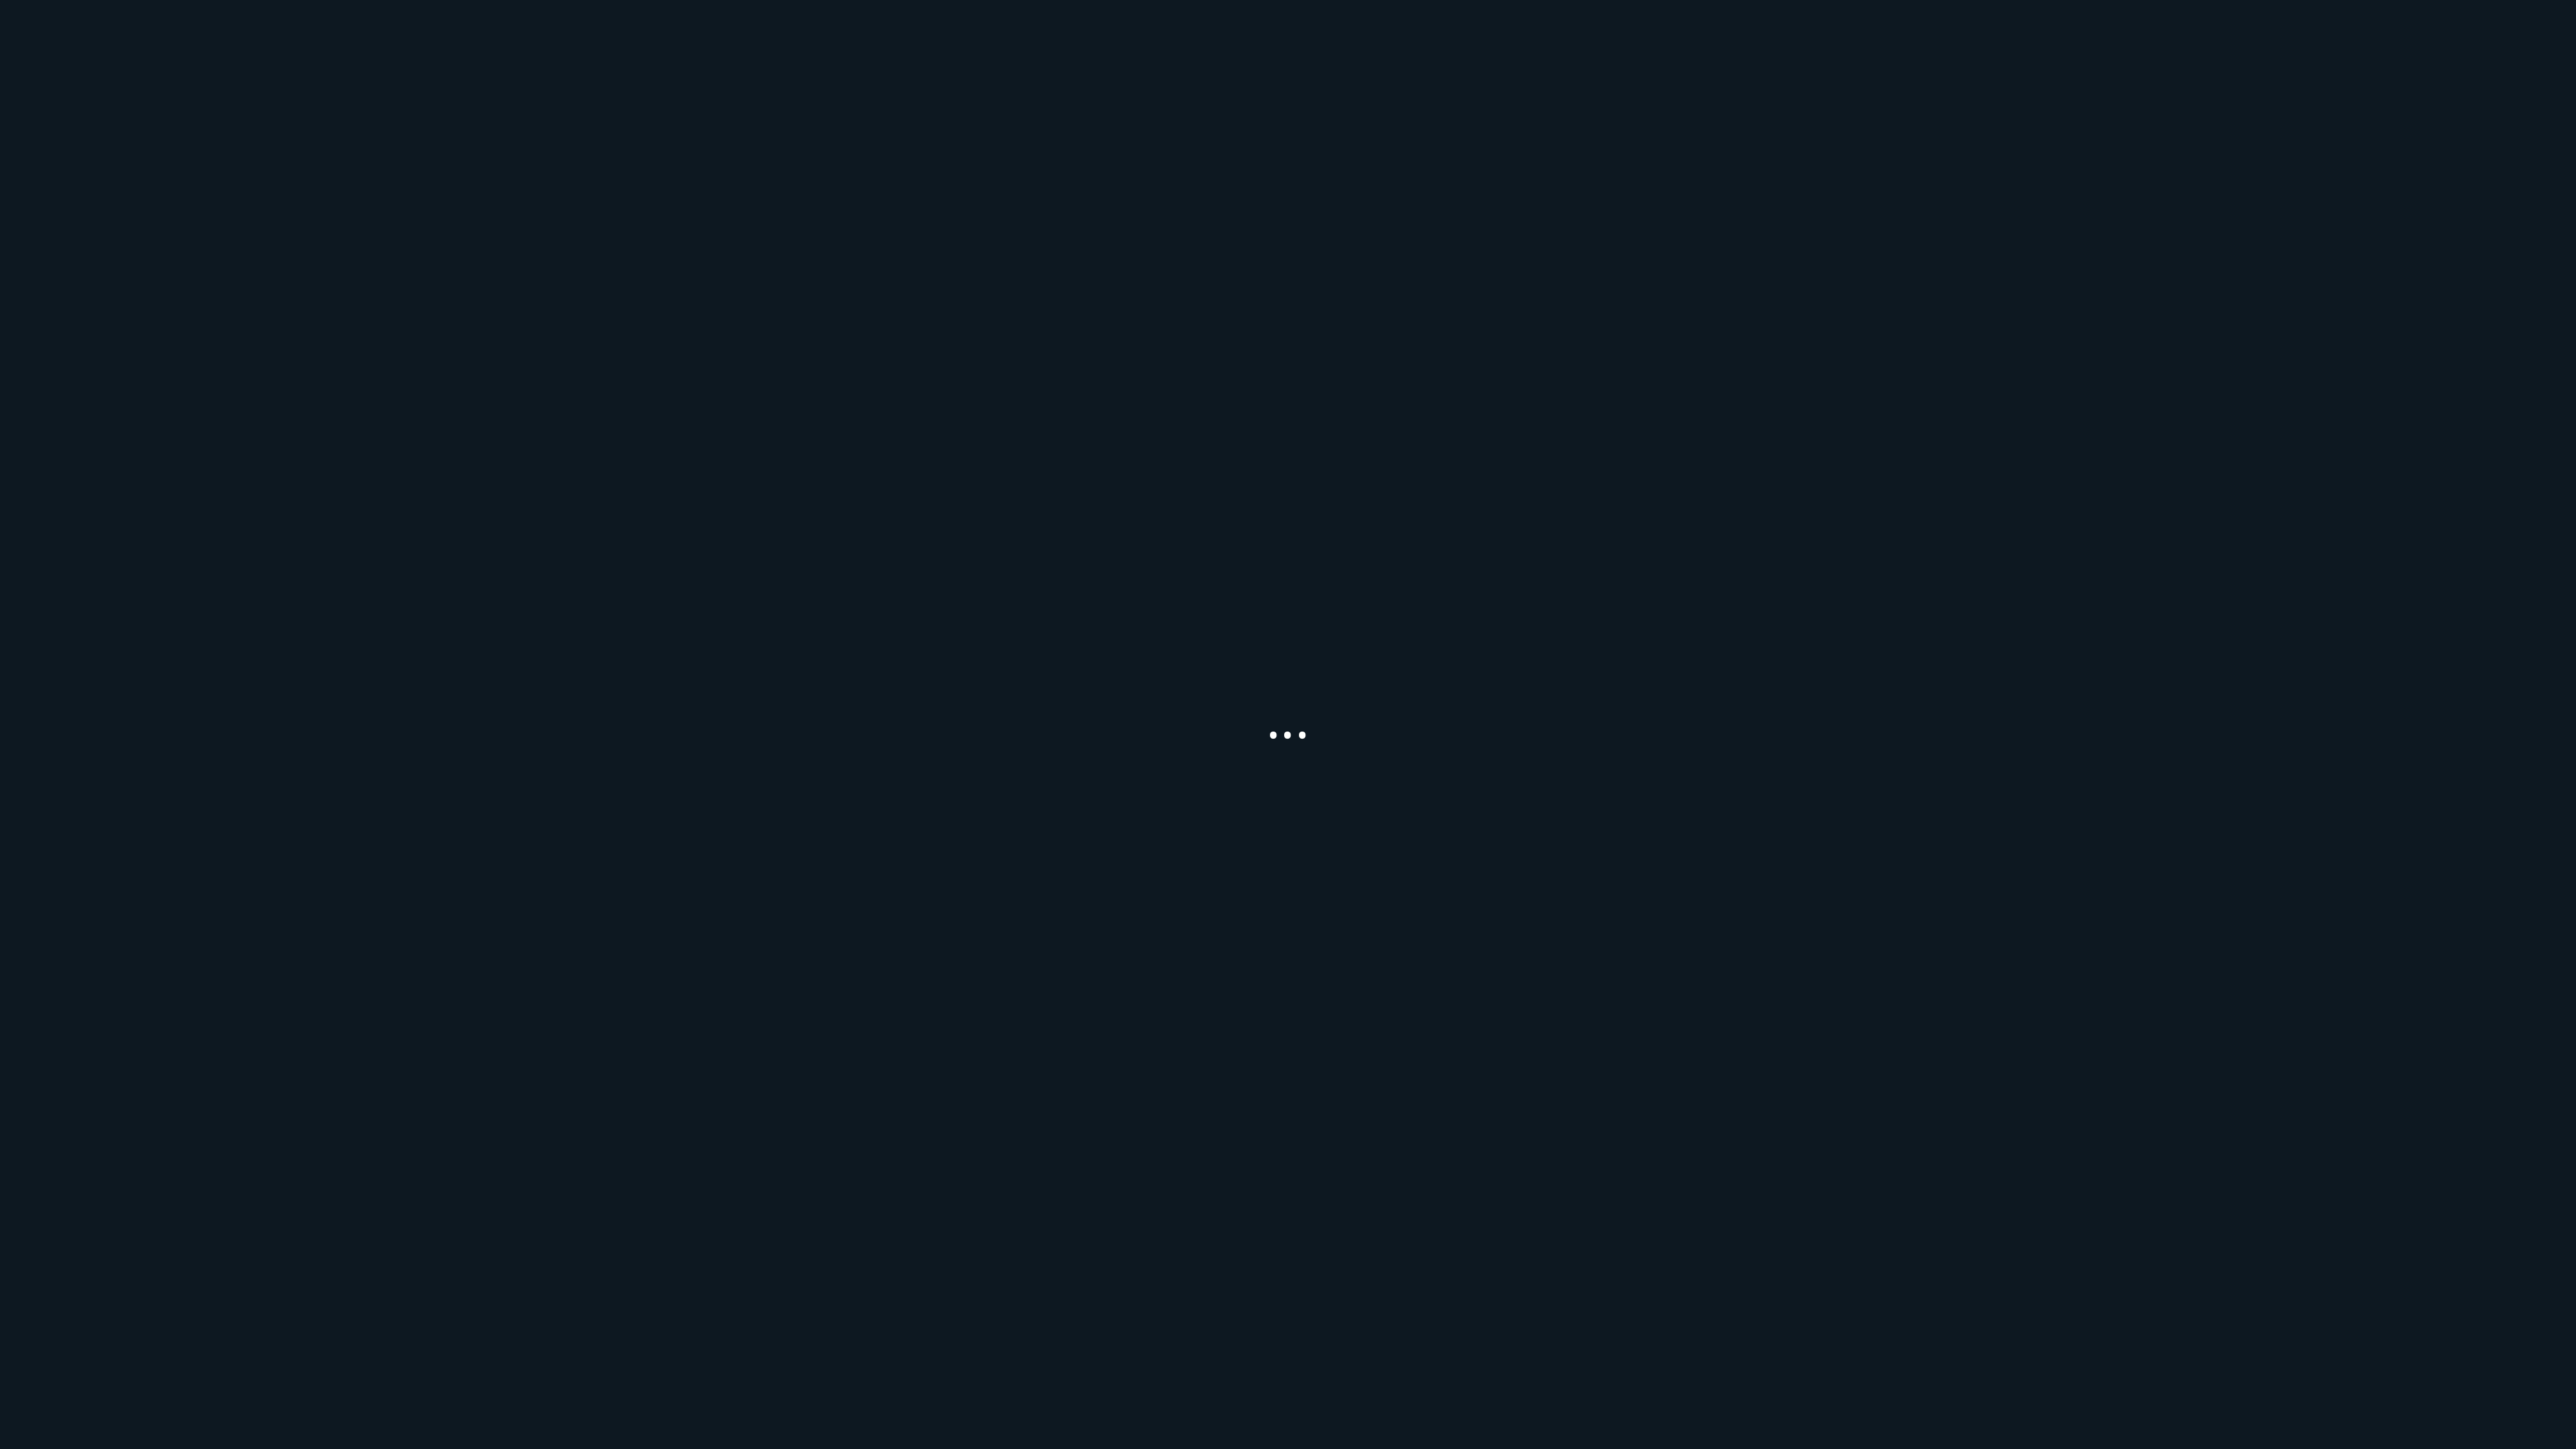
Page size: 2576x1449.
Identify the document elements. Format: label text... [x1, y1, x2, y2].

list ... [225, 673, 2351, 776]
